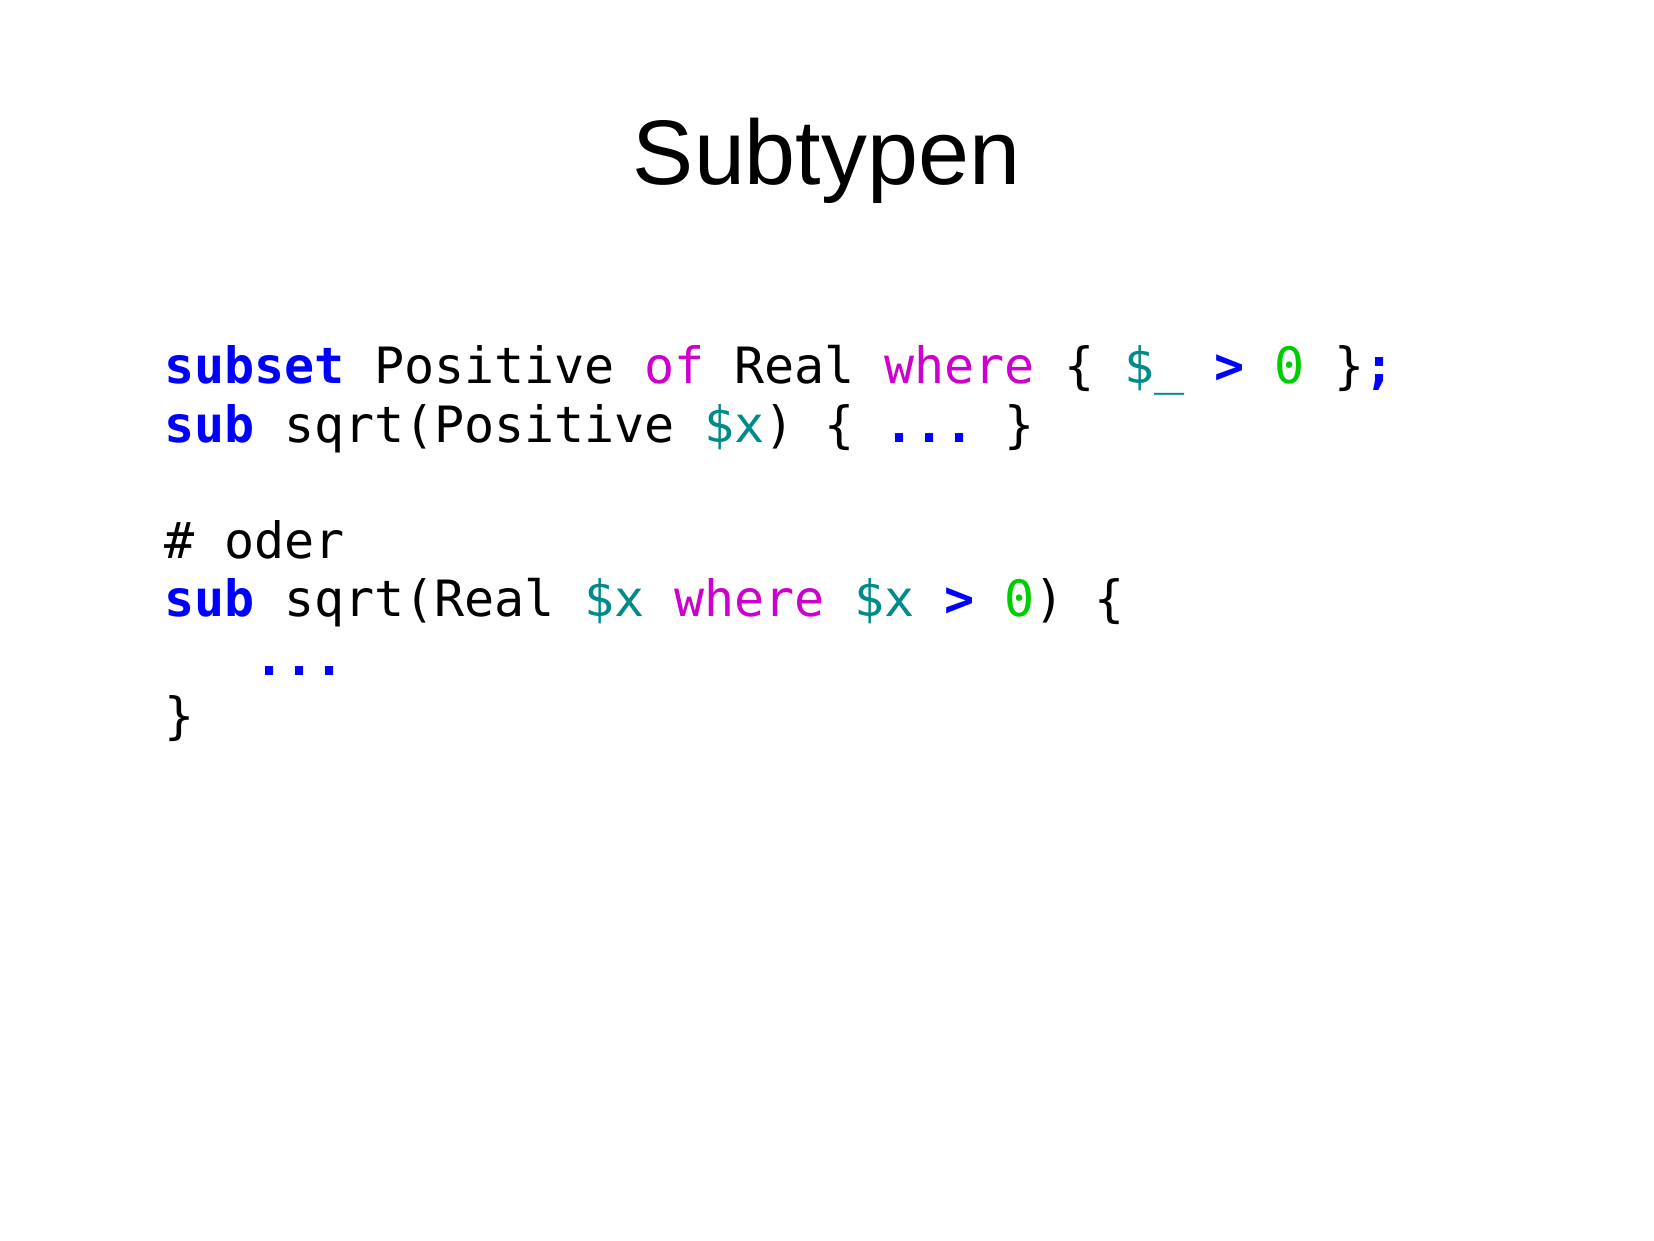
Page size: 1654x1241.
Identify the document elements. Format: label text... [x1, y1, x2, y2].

title Subtypen [82, 49, 1571, 257]
text_box subset Positive of Real where { $_ > 0 }; sub sqrt(Positive $x) { ... } # oder sub sqrt(Real $x where $x > 0) { ... } [150, 330, 1531, 753]
